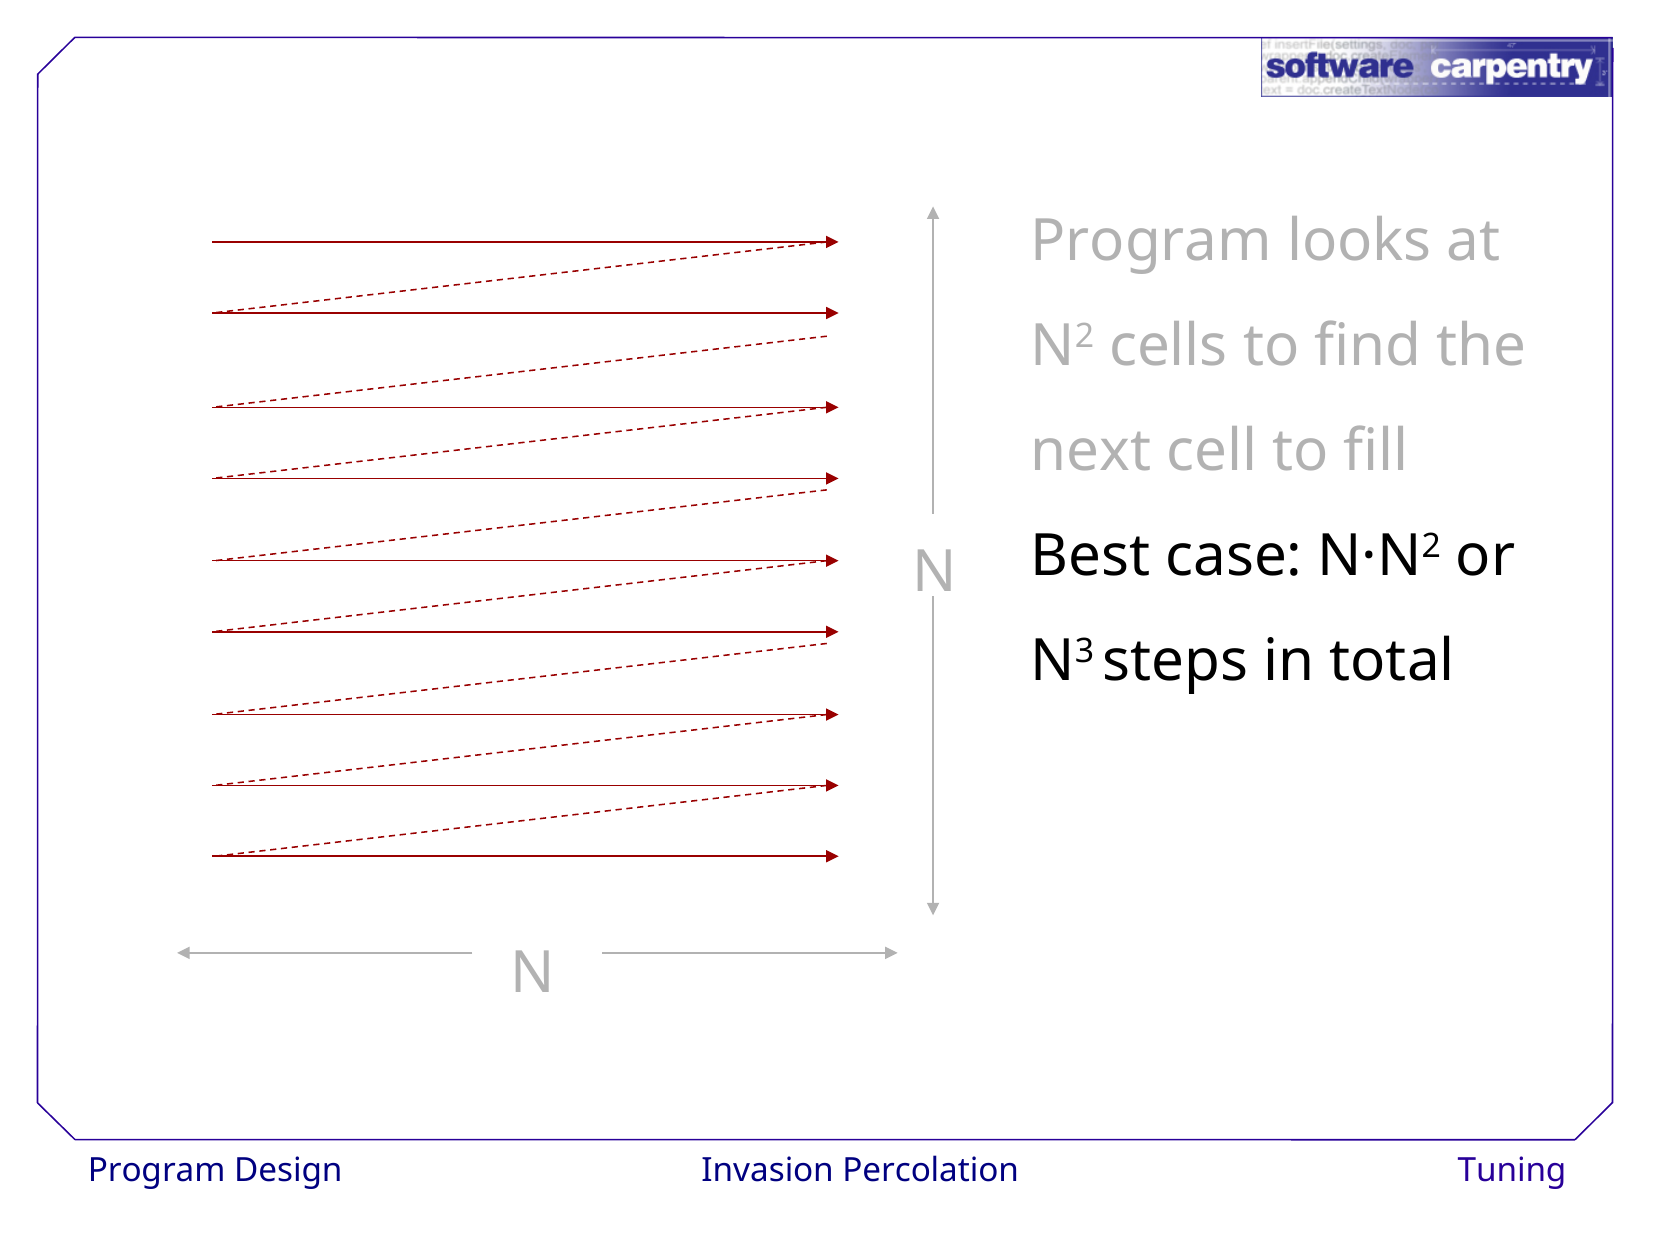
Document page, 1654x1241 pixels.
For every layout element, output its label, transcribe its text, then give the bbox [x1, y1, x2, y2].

table_cell [653, 519, 731, 560]
table_cell [574, 314, 653, 361]
table_cell [256, 633, 335, 677]
table_cell [177, 598, 256, 677]
table_cell [731, 857, 810, 913]
table_cell [810, 834, 891, 913]
table_cell [653, 314, 731, 361]
table_cell [335, 561, 416, 598]
table_cell [335, 786, 416, 834]
table_cell [494, 314, 574, 361]
table_cell [731, 440, 810, 478]
table_header [177, 202, 256, 281]
table_cell [574, 786, 653, 834]
table_header [335, 202, 416, 241]
table_cell [494, 440, 574, 478]
table_cell [574, 715, 653, 755]
table_cell [494, 479, 574, 519]
table_cell [731, 561, 810, 598]
table_cell [494, 561, 574, 598]
table_cell [731, 598, 810, 631]
table_cell [731, 408, 810, 440]
table_cell [256, 361, 335, 407]
table_cell [653, 408, 731, 440]
table_cell [494, 598, 574, 631]
table_cell [335, 519, 416, 560]
table_header [494, 243, 574, 281]
table_cell [416, 857, 494, 913]
table_cell [653, 598, 731, 631]
table_cell [256, 598, 335, 631]
table_cell [653, 440, 731, 478]
table_cell [494, 408, 574, 440]
table_cell [335, 314, 416, 361]
table_cell [653, 715, 731, 755]
text_box Program looks at N2 cells to find the next cell to fill Best case: N·N2 or N3 steps in total [1015, 159, 1580, 700]
table_cell [416, 479, 494, 519]
table_cell [810, 519, 891, 598]
table_cell [335, 857, 416, 913]
table_cell [574, 519, 653, 560]
table_cell [731, 281, 810, 312]
table_header [494, 202, 574, 241]
table_cell [335, 755, 416, 785]
table_cell [256, 479, 335, 519]
table_cell [731, 314, 810, 361]
table_cell [177, 281, 256, 361]
table_cell [731, 715, 810, 755]
table_cell [177, 519, 256, 598]
table_cell [416, 519, 494, 560]
table_cell [810, 440, 891, 519]
table_cell [494, 786, 574, 834]
table_cell [810, 677, 891, 755]
table_cell [177, 834, 256, 913]
table_cell [810, 281, 891, 361]
table_cell [416, 561, 494, 598]
table_cell [653, 361, 731, 407]
table_cell [574, 677, 653, 714]
text_box N [897, 490, 957, 611]
table_cell [256, 834, 335, 855]
table_cell [335, 677, 416, 714]
table_cell [335, 479, 416, 519]
table_cell [416, 715, 494, 755]
table_cell [810, 361, 891, 440]
table_cell [256, 677, 335, 714]
table_header [810, 202, 891, 281]
table_cell [335, 281, 416, 312]
table_cell [335, 598, 416, 631]
table_header [416, 202, 494, 241]
table_cell [256, 408, 335, 440]
table_cell [574, 408, 653, 440]
table_cell [653, 786, 731, 834]
table_cell [335, 834, 416, 855]
table_cell [574, 440, 653, 478]
table_cell [810, 755, 891, 834]
table_cell [494, 715, 574, 755]
table_cell [731, 479, 810, 519]
table_cell [494, 633, 574, 677]
table_cell [574, 834, 653, 855]
table_cell [653, 834, 731, 855]
table_cell [256, 715, 335, 755]
table_cell [494, 361, 574, 407]
table_cell [574, 281, 653, 312]
table_cell [574, 857, 653, 913]
table_cell [653, 479, 731, 519]
table_cell [574, 561, 653, 598]
table_cell [653, 857, 731, 913]
table_header [731, 243, 810, 281]
table_header [574, 243, 653, 281]
table_cell [256, 561, 335, 598]
table_cell [494, 755, 574, 785]
text_box N [496, 891, 556, 1013]
table_cell [256, 755, 335, 785]
table_cell [653, 755, 731, 785]
table_cell [177, 440, 256, 519]
table_cell [416, 598, 494, 631]
table_cell [256, 281, 335, 312]
table_cell [335, 408, 416, 440]
table_cell [335, 715, 416, 755]
table_cell [731, 519, 810, 560]
table_cell [653, 561, 731, 598]
table_header [653, 202, 731, 241]
table_cell [494, 677, 574, 714]
table_cell [494, 857, 574, 913]
table_cell [731, 677, 810, 714]
table_cell [574, 633, 653, 677]
table_cell [574, 755, 653, 785]
table_cell [335, 440, 416, 478]
table_cell [416, 361, 494, 407]
table_cell [416, 633, 494, 677]
table_cell [653, 633, 731, 677]
table_cell [177, 755, 256, 834]
table_cell [810, 598, 891, 677]
table_cell [731, 834, 810, 855]
table_cell [731, 633, 810, 677]
table_cell [416, 677, 494, 714]
table_cell [731, 786, 810, 834]
table_cell [416, 281, 494, 312]
table_cell [256, 440, 335, 478]
table_header [731, 202, 810, 241]
table_cell [416, 408, 494, 440]
table_cell [256, 857, 335, 913]
table_header [574, 202, 653, 241]
table_header [335, 243, 416, 281]
table_cell [177, 361, 256, 440]
table_cell [256, 786, 335, 834]
table_header [256, 243, 335, 281]
table_cell [416, 440, 494, 478]
table_cell [574, 598, 653, 631]
table_cell [256, 314, 335, 361]
table_header [256, 202, 335, 241]
table_cell [574, 361, 653, 407]
table_cell [416, 755, 494, 785]
table_cell [494, 834, 574, 855]
table_cell [335, 361, 416, 407]
table_header [653, 243, 731, 281]
table_cell [177, 677, 256, 755]
picture [1261, 39, 1613, 97]
table_cell [416, 834, 494, 855]
table_cell [494, 281, 574, 312]
table_cell [731, 755, 810, 785]
table_header [416, 243, 494, 281]
table_cell [653, 281, 731, 312]
table_cell [335, 633, 416, 677]
table_cell [416, 786, 494, 834]
table_cell [416, 314, 494, 361]
table_cell [731, 361, 810, 407]
table_cell [494, 519, 574, 560]
table_cell [653, 677, 731, 714]
table_cell [256, 519, 335, 560]
table_cell [574, 479, 653, 519]
